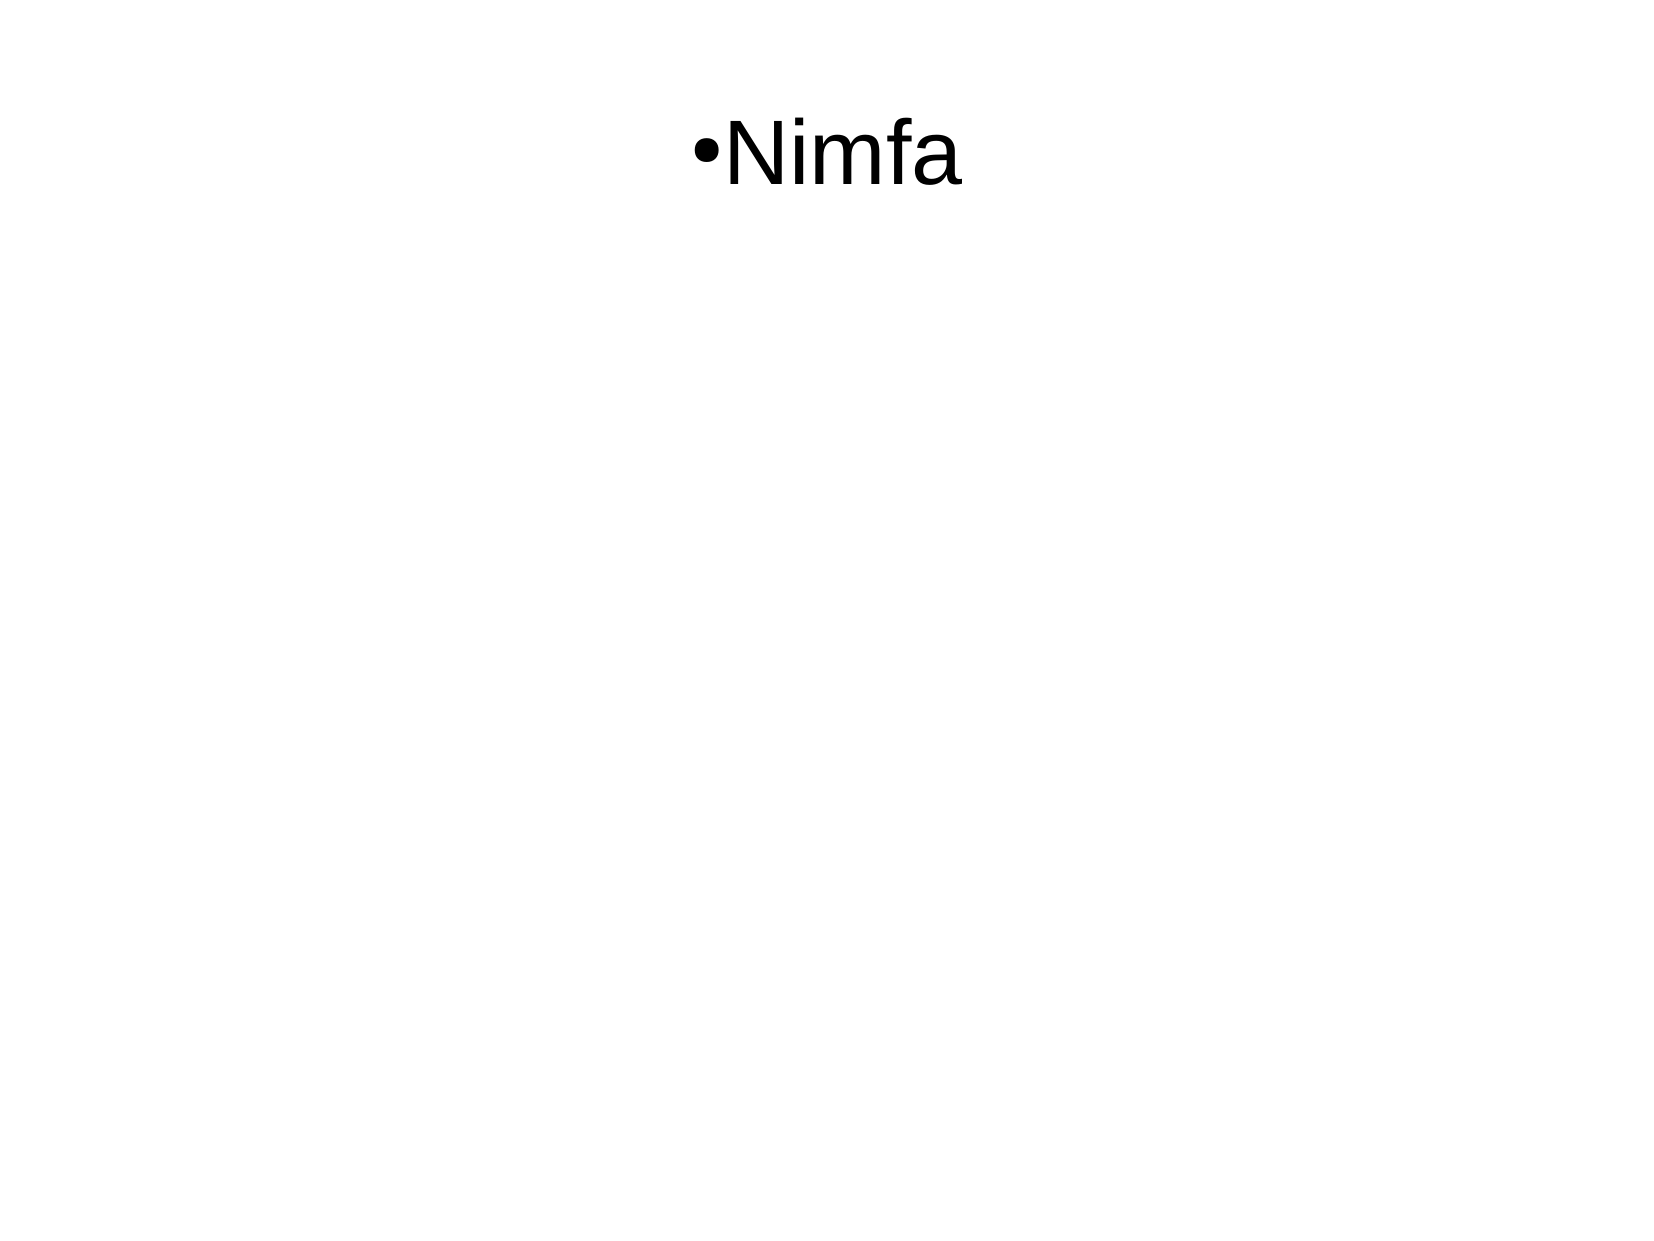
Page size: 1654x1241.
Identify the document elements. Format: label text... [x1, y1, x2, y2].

title Nimfa [82, 49, 1571, 257]
